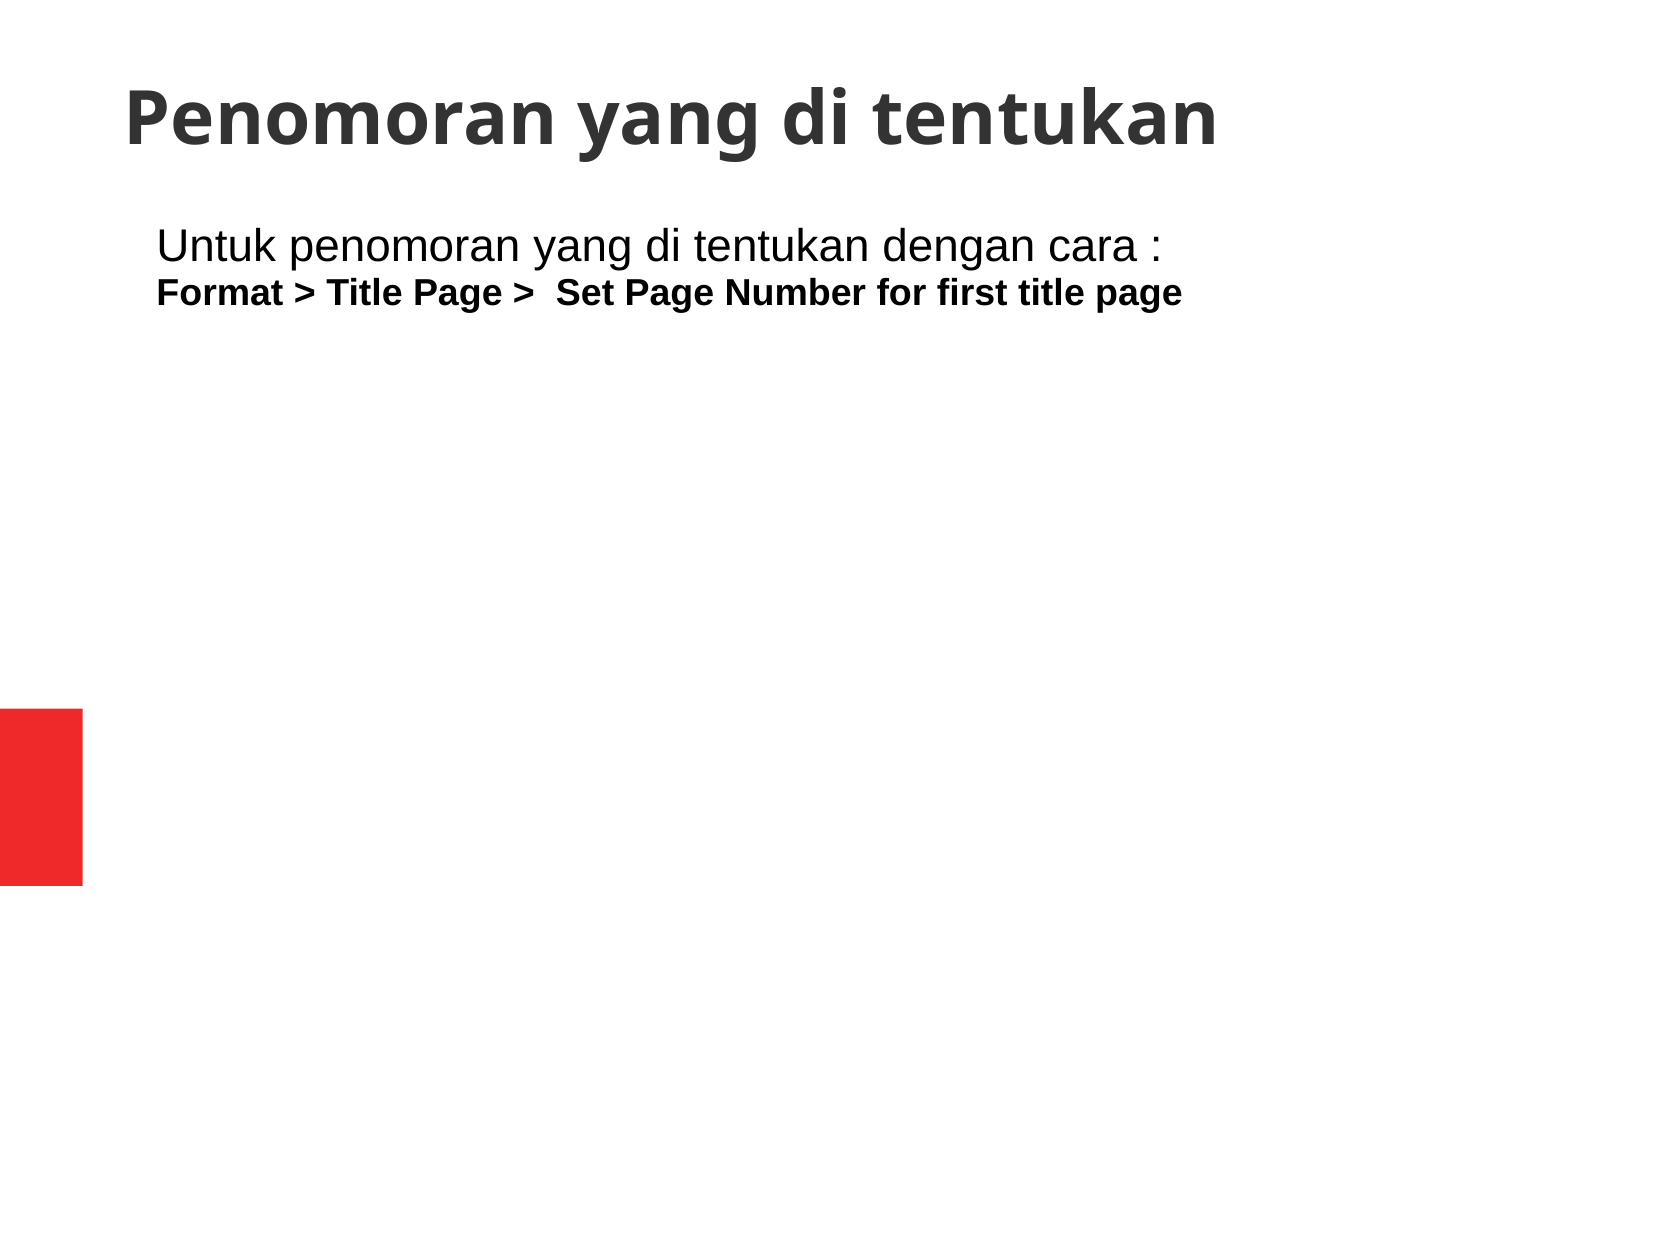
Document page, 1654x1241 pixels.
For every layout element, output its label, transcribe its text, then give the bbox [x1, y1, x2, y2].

text_box Untuk penomoran yang di tentukan dengan cara : Format > Title Page > Set Page Number for first title page [141, 212, 1531, 330]
title Penomoran yang di tentukan [124, 35, 1542, 196]
